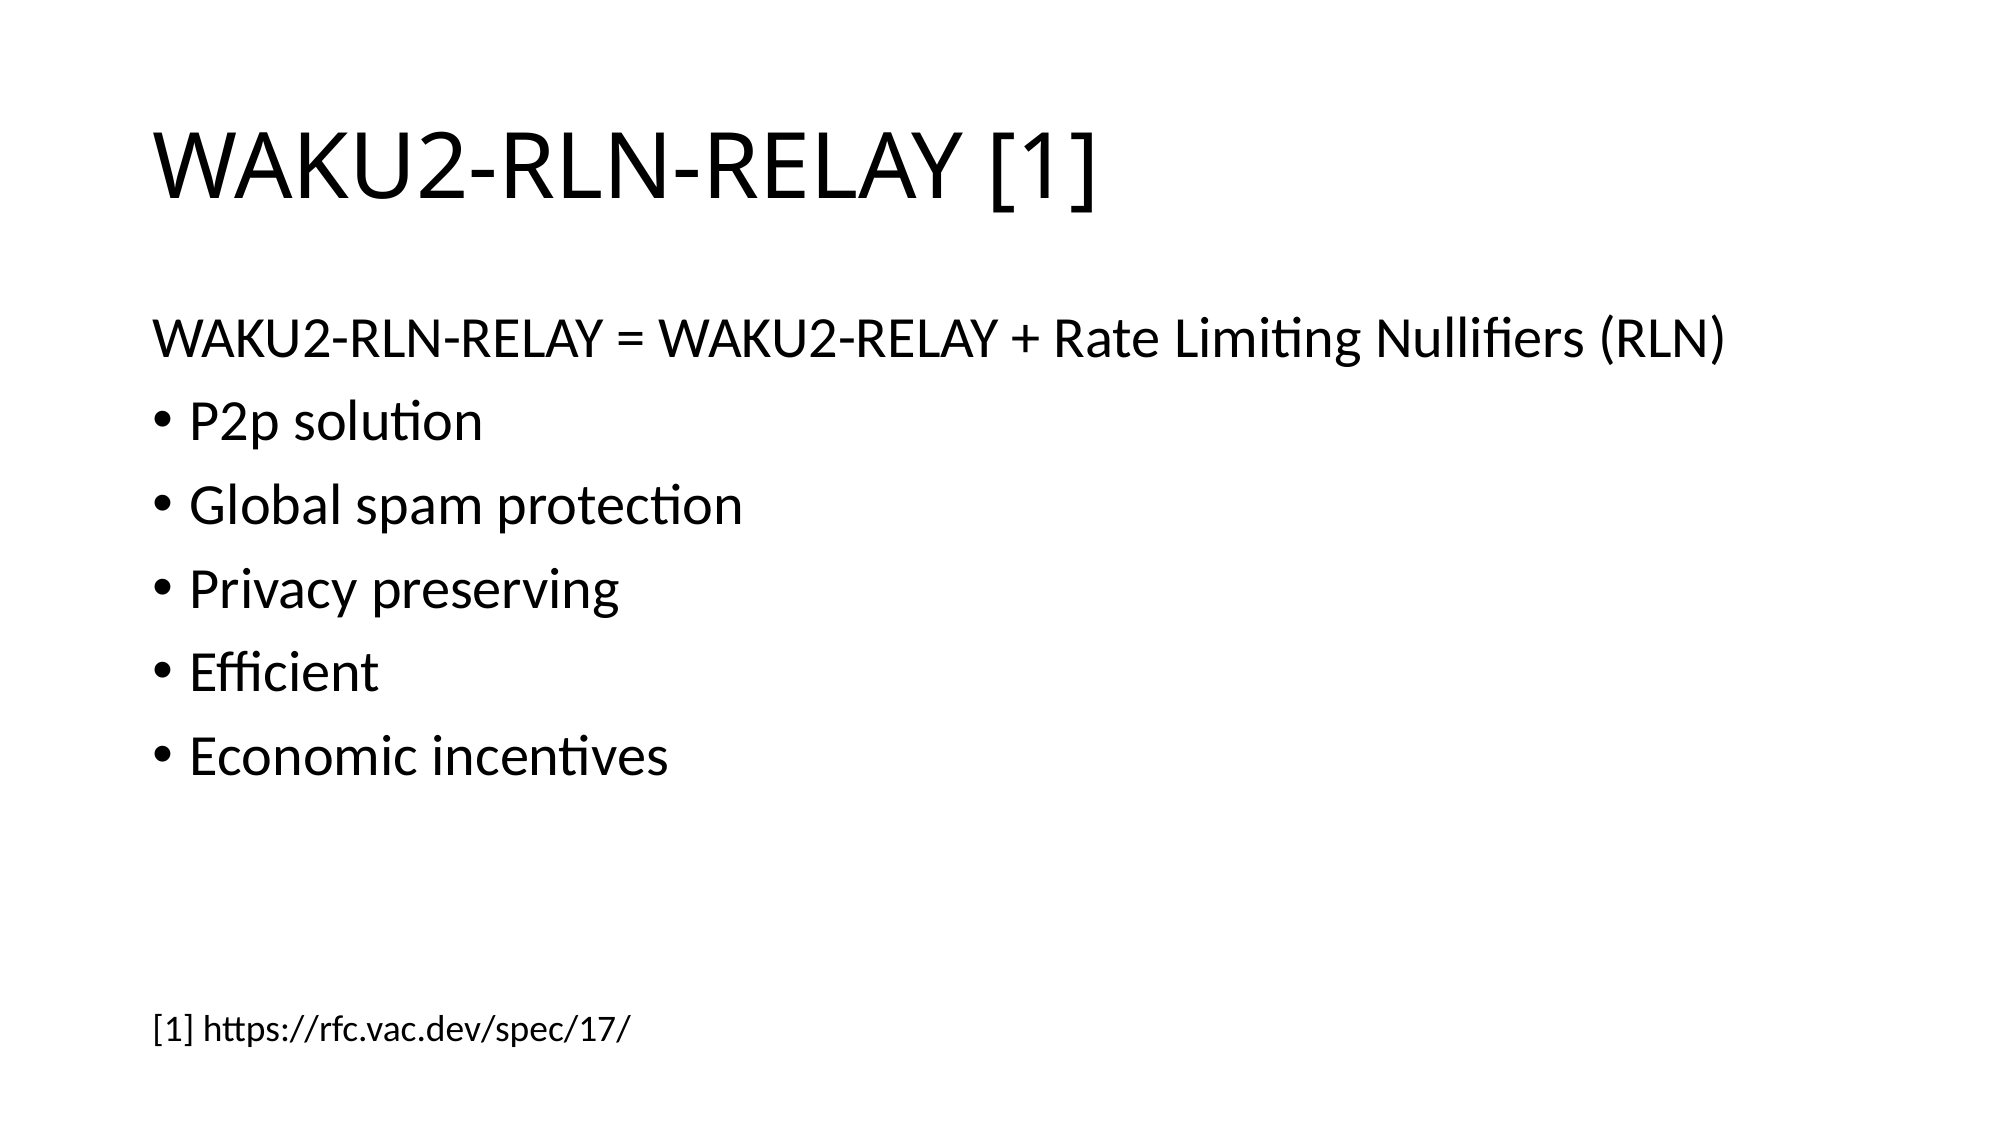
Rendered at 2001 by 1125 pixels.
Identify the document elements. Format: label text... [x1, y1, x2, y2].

title WAKU2-RLN-RELAY [1] [137, 59, 1863, 278]
text_box [1] https://rfc.vac.dev/spec/17/ [137, 996, 646, 1056]
list WAKU2-RLN-RELAY = WAKU2-RELAY + Rate Limiting Nullifiers (RLN) P2p solution Global spam protection Privacy preserving Efficient Economic incentives [137, 299, 1863, 1014]
